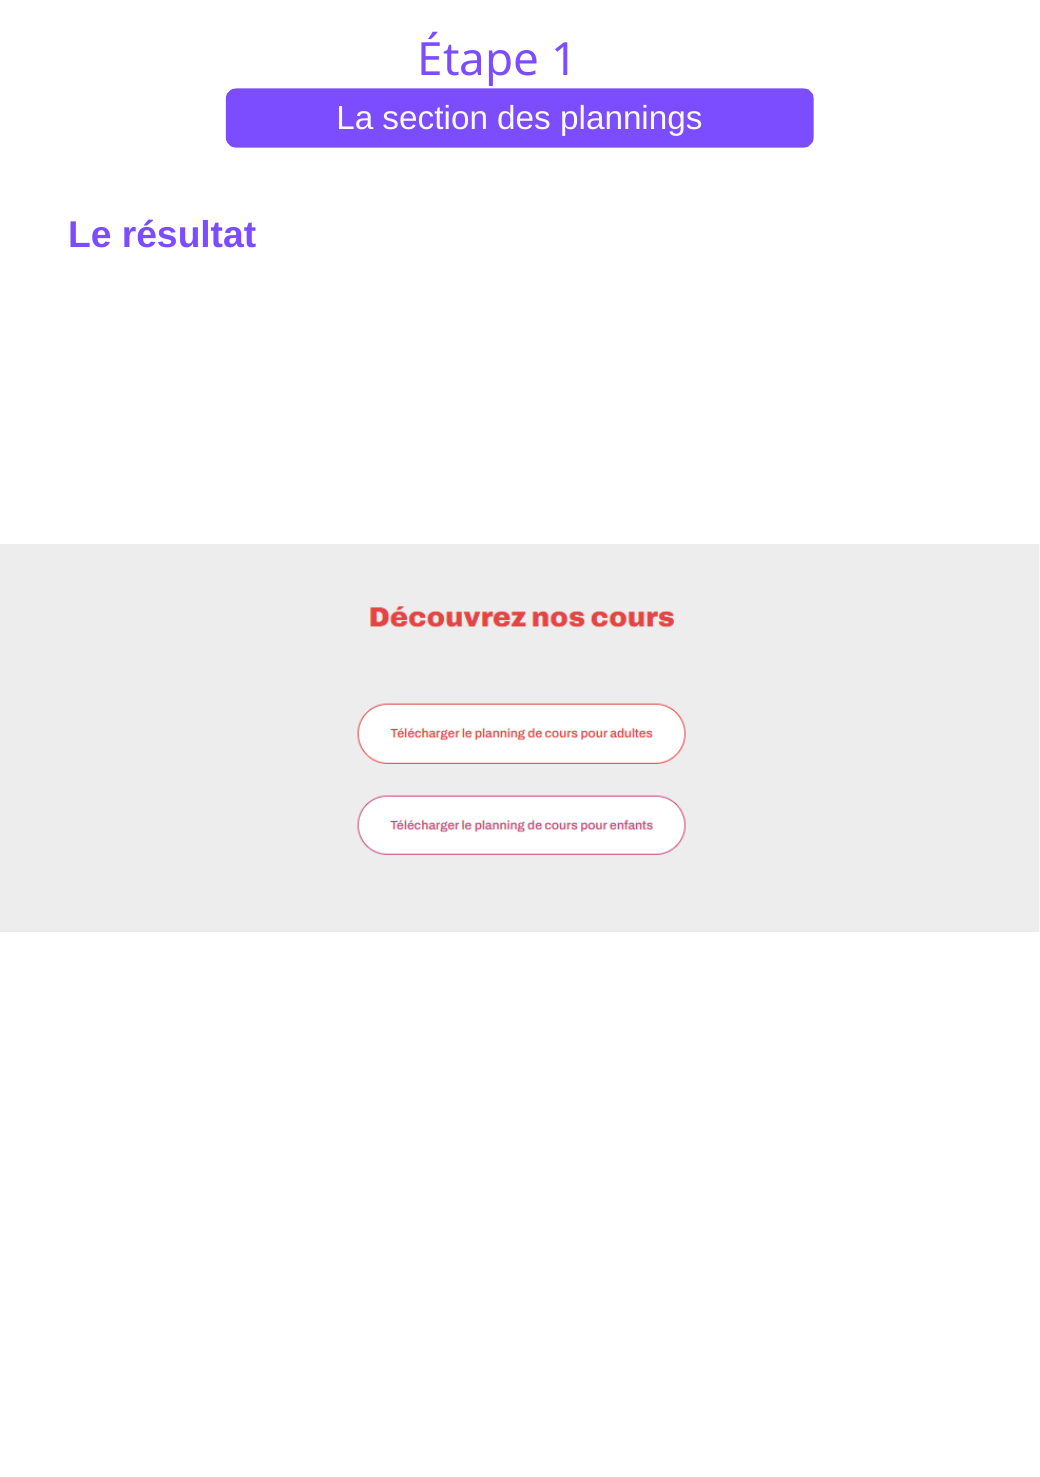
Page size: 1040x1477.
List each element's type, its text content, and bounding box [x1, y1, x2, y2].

picture [0, 544, 1040, 932]
title Étape 1 [417, 148, 622, 154]
title Étape 1 [417, 26, 622, 88]
text_box La section des plannings [225, 88, 814, 148]
text_box Le résultat [53, 206, 986, 266]
